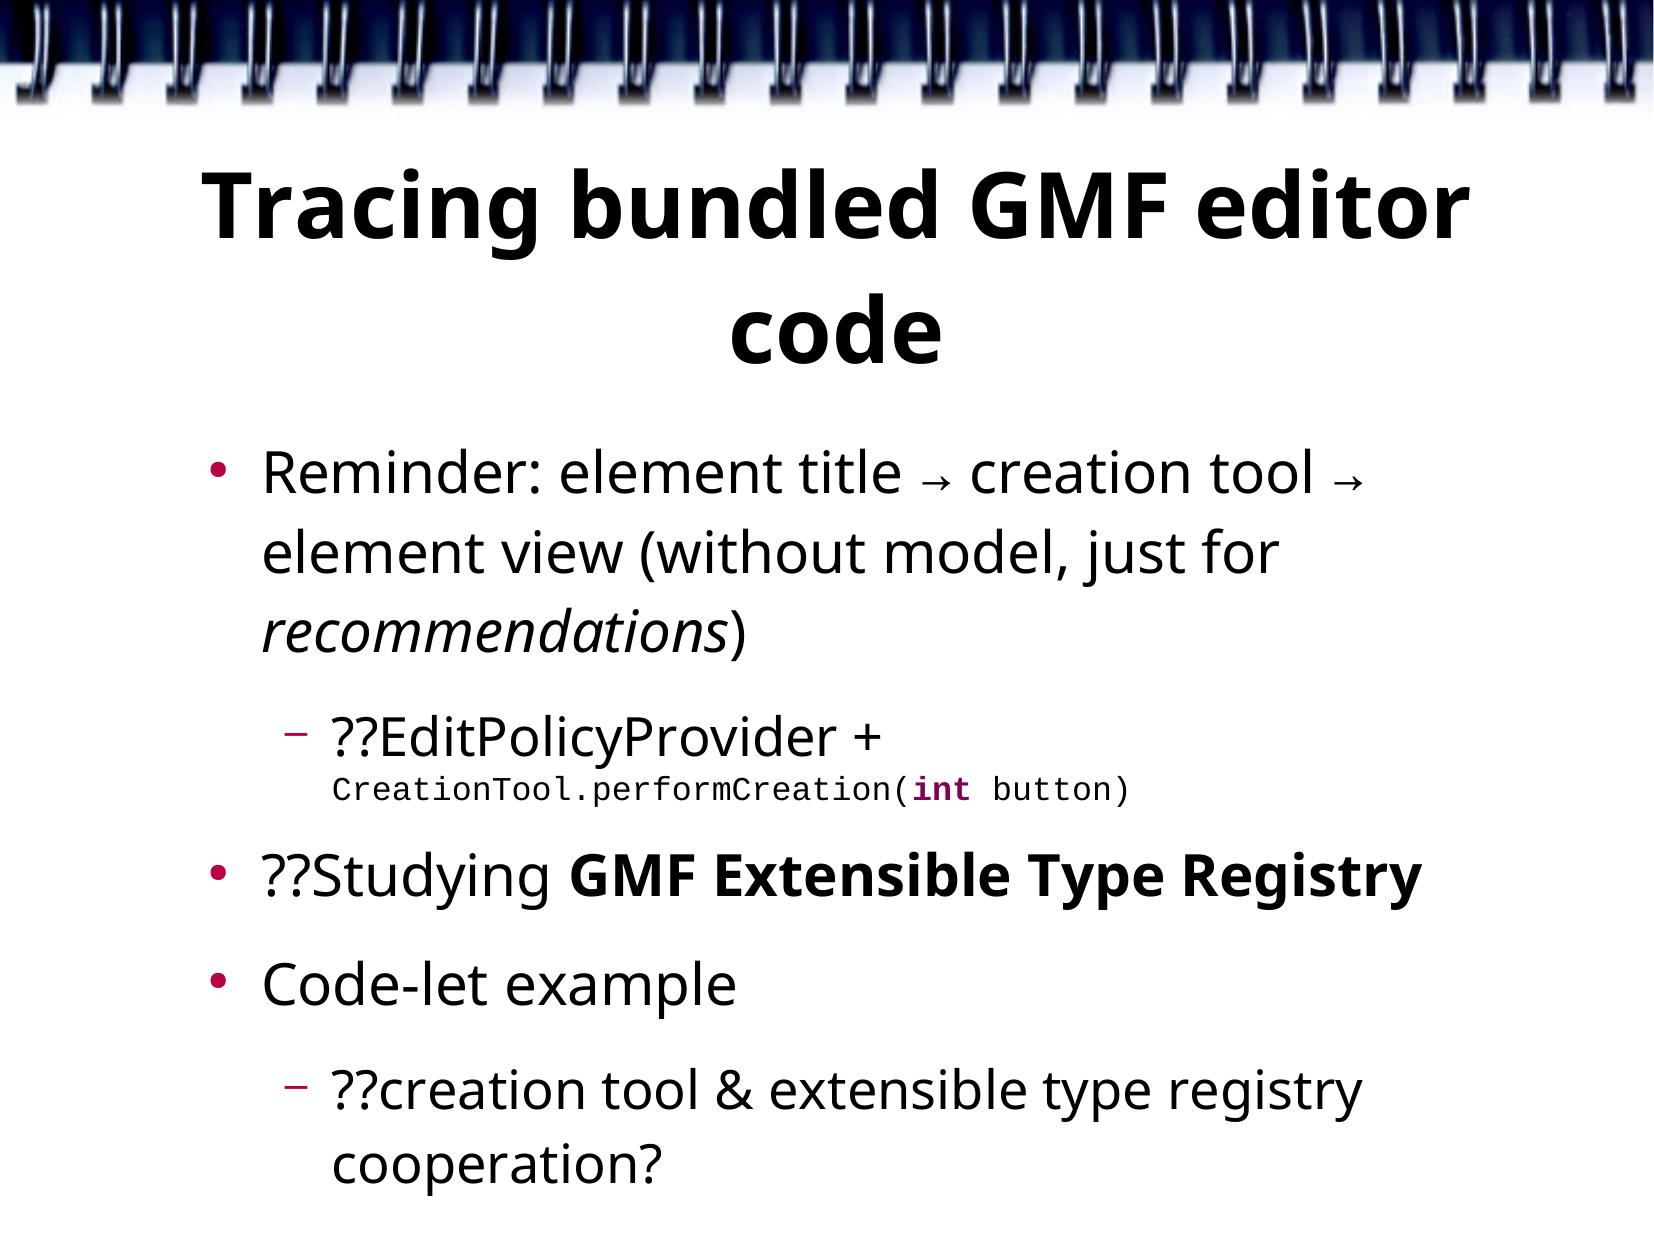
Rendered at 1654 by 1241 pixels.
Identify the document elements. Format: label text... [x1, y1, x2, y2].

list Reminder: element title → creation tool → element view (without model, just for recommendations) ??EditPolicyProvider + CreationTool.performCreation(int button) ??Studying GMF Extensible Type Registry Code-let example ??creation tool & extensible type registry cooperation? [190, 431, 1472, 1193]
title Tracing bundled GMF editor code [139, 161, 1535, 370]
picture [0, 0, 1654, 121]
